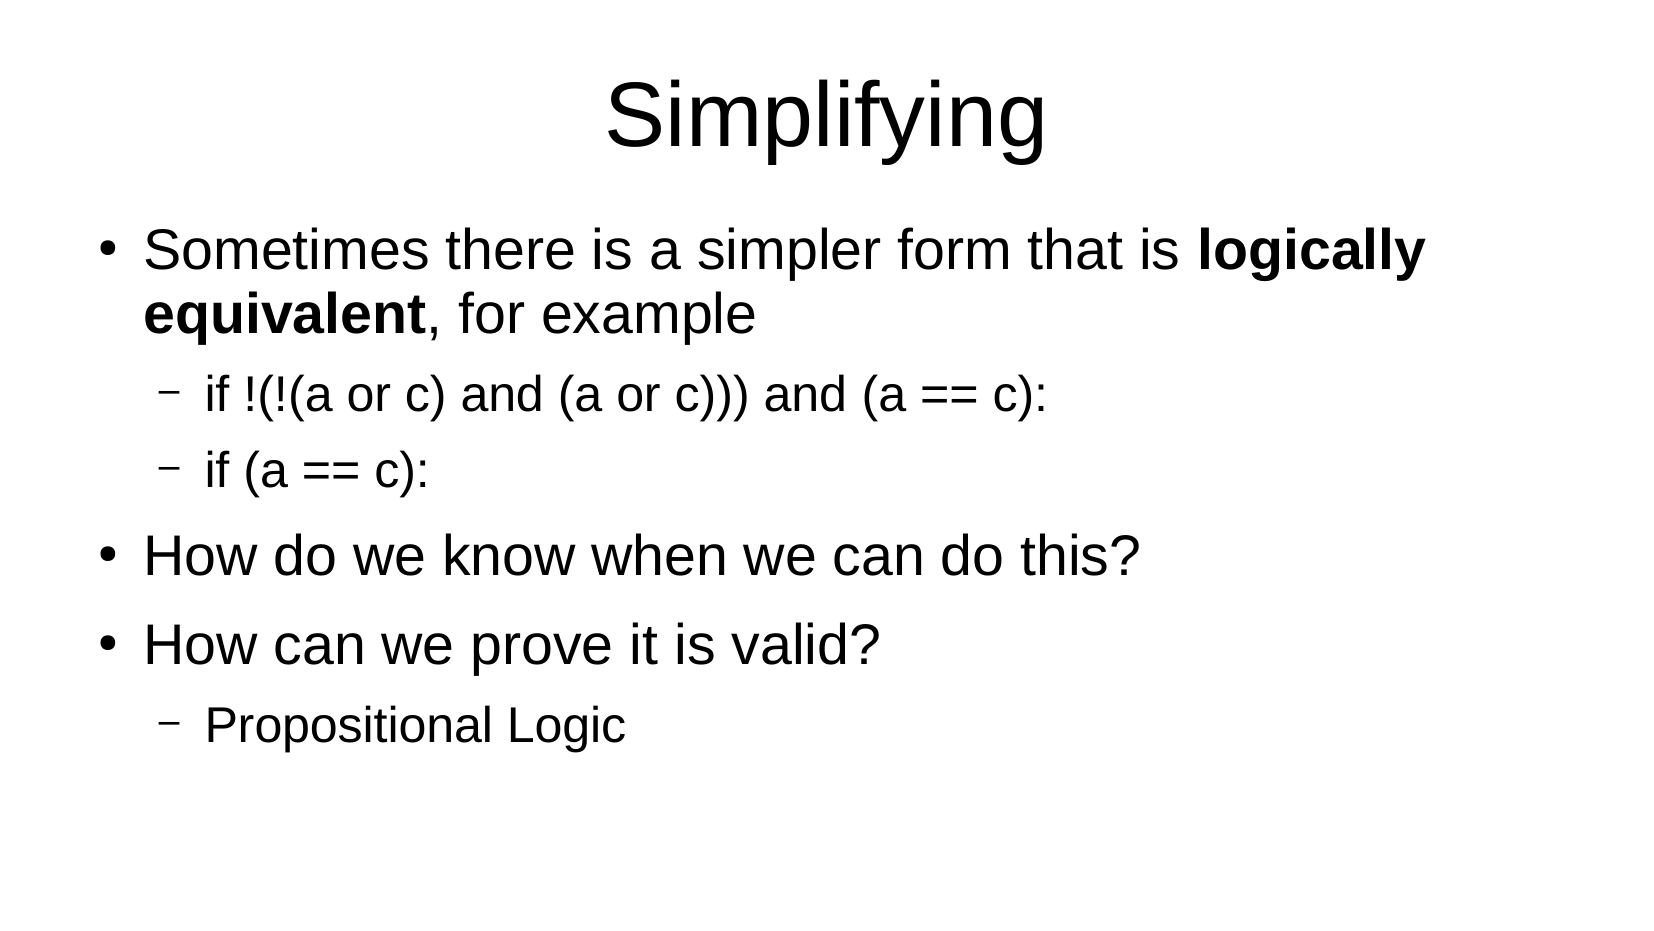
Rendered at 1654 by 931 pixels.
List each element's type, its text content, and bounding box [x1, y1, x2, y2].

list Sometimes there is a simpler form that is logically equivalent, for example if !(!(a or c) and (a or c))) and (a == c): if (a == c): How do we know when we can do this? How can we prove it is valid? Propositional Logic [82, 217, 1571, 758]
title Simplifying [82, 37, 1571, 193]
